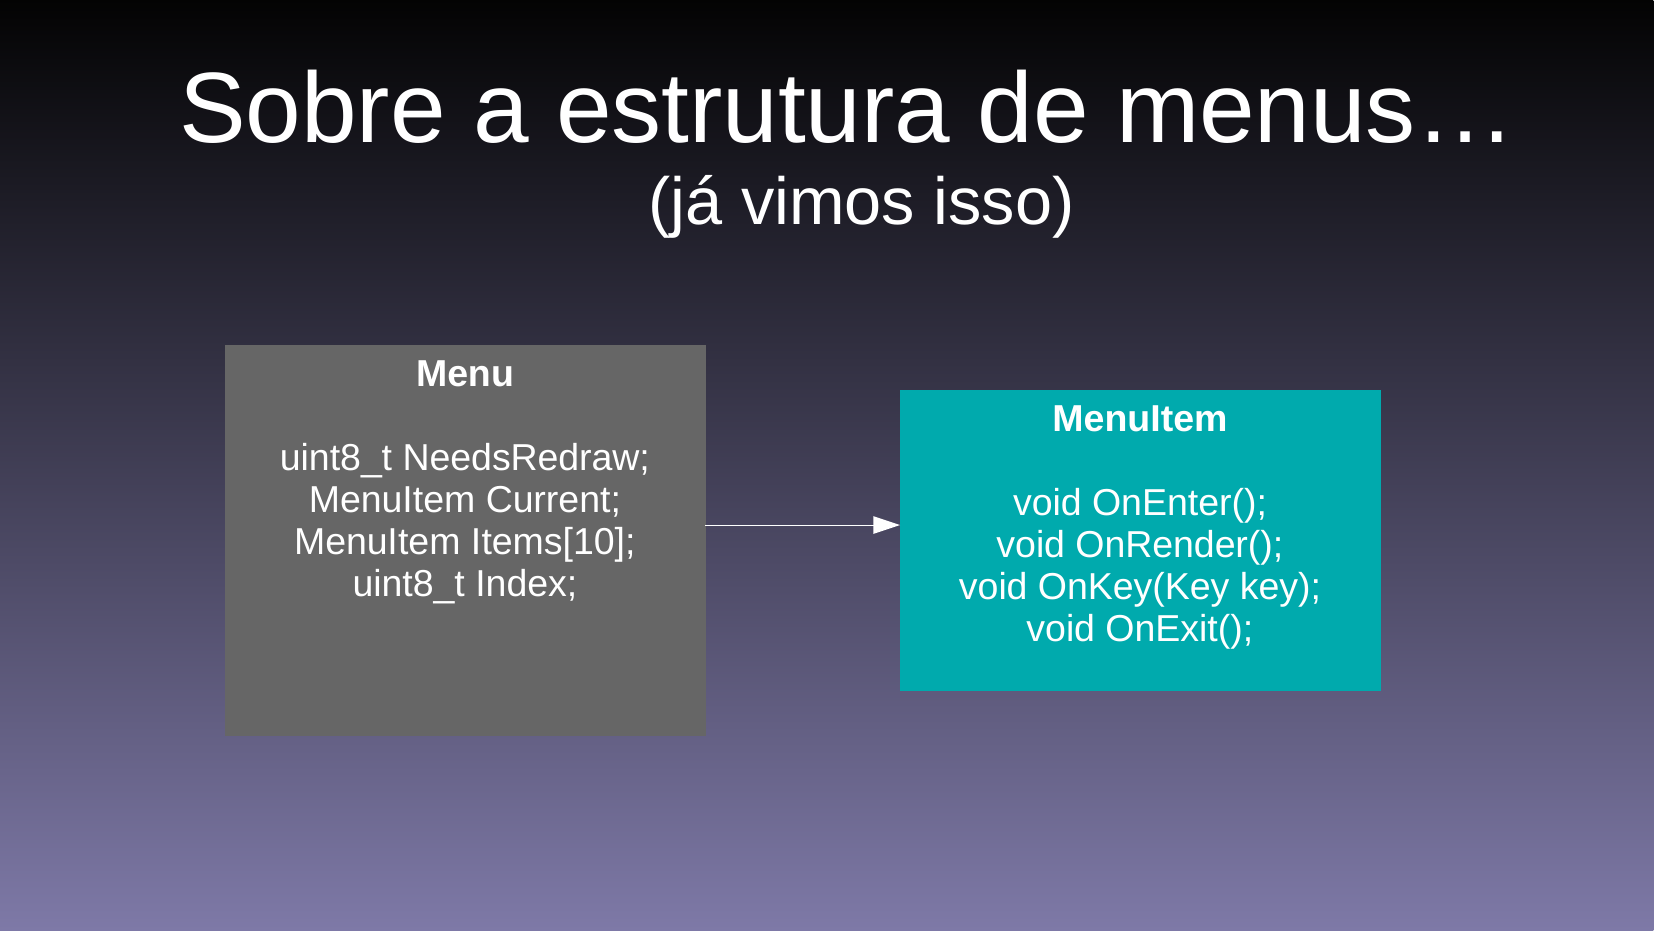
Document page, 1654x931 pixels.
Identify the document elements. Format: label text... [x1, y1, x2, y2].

text_box Sobre a estrutura de menus… (já vimos isso) [164, 45, 1560, 247]
text_box Menu uint8_t NeedsRedraw; MenuItem Current; MenuItem Items[10]; uint8_t Index; [225, 345, 706, 736]
text_box MenuItem void OnEnter(); void OnRender(); void OnKey(Key key); void OnExit(); [900, 390, 1381, 691]
